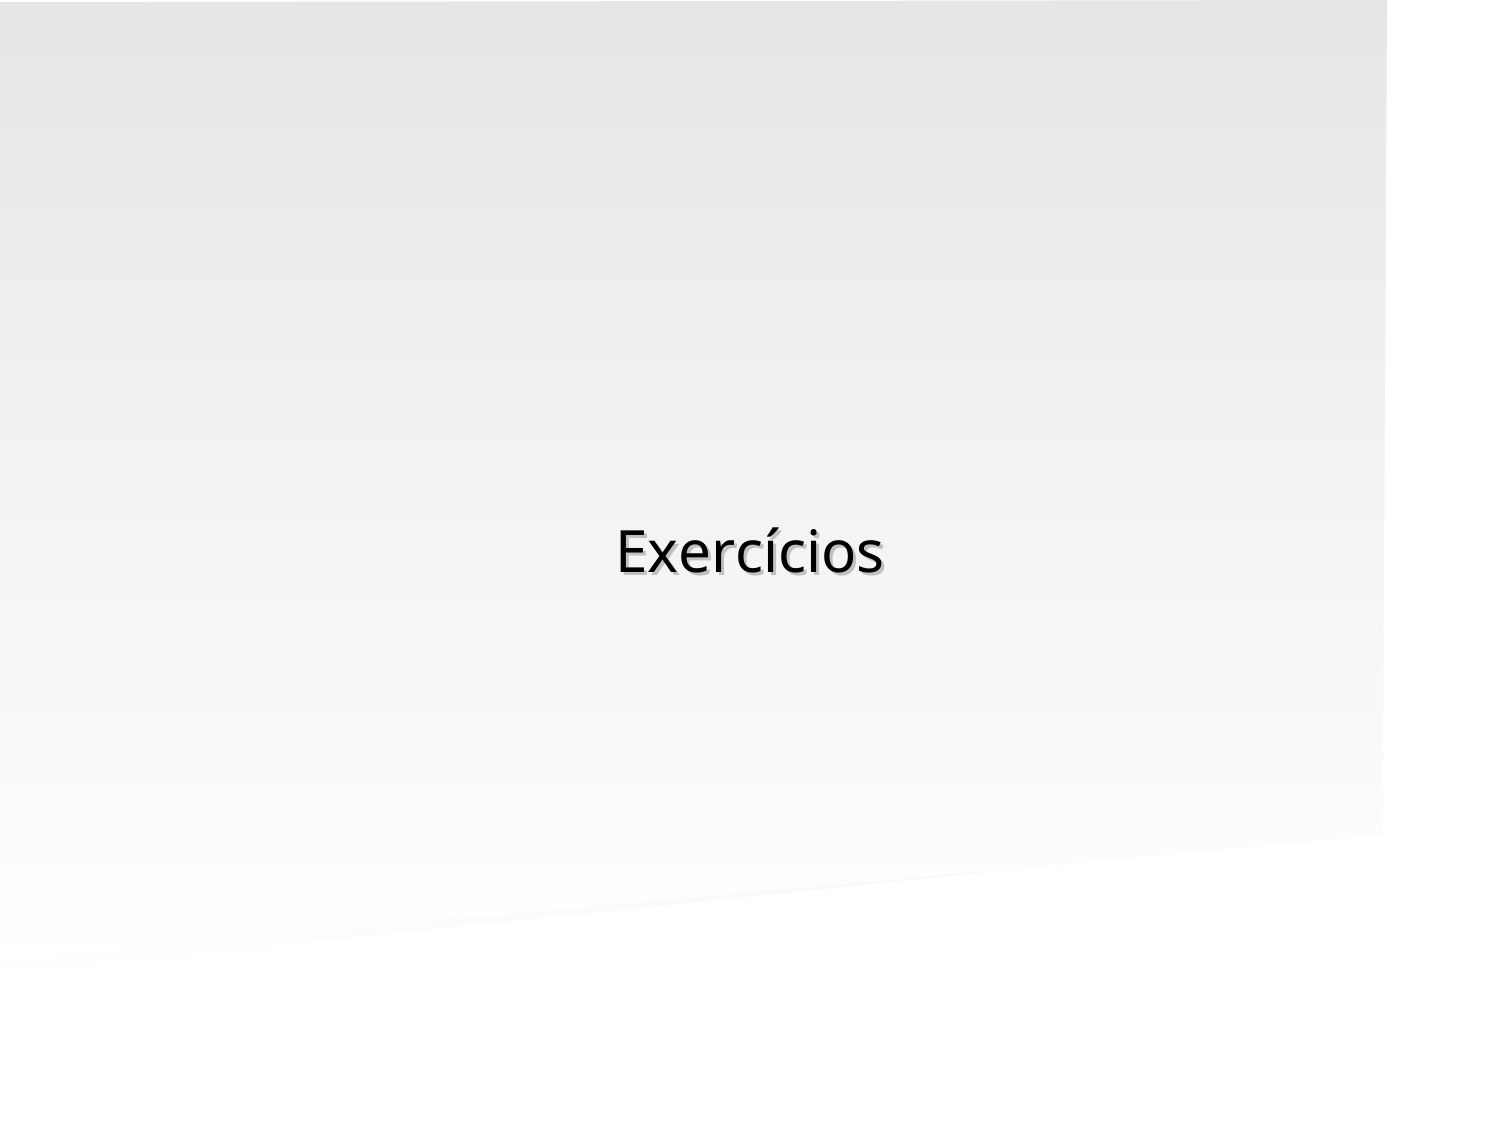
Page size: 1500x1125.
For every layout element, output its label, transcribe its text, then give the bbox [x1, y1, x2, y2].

text_box Exercícios [112, 506, 1388, 592]
